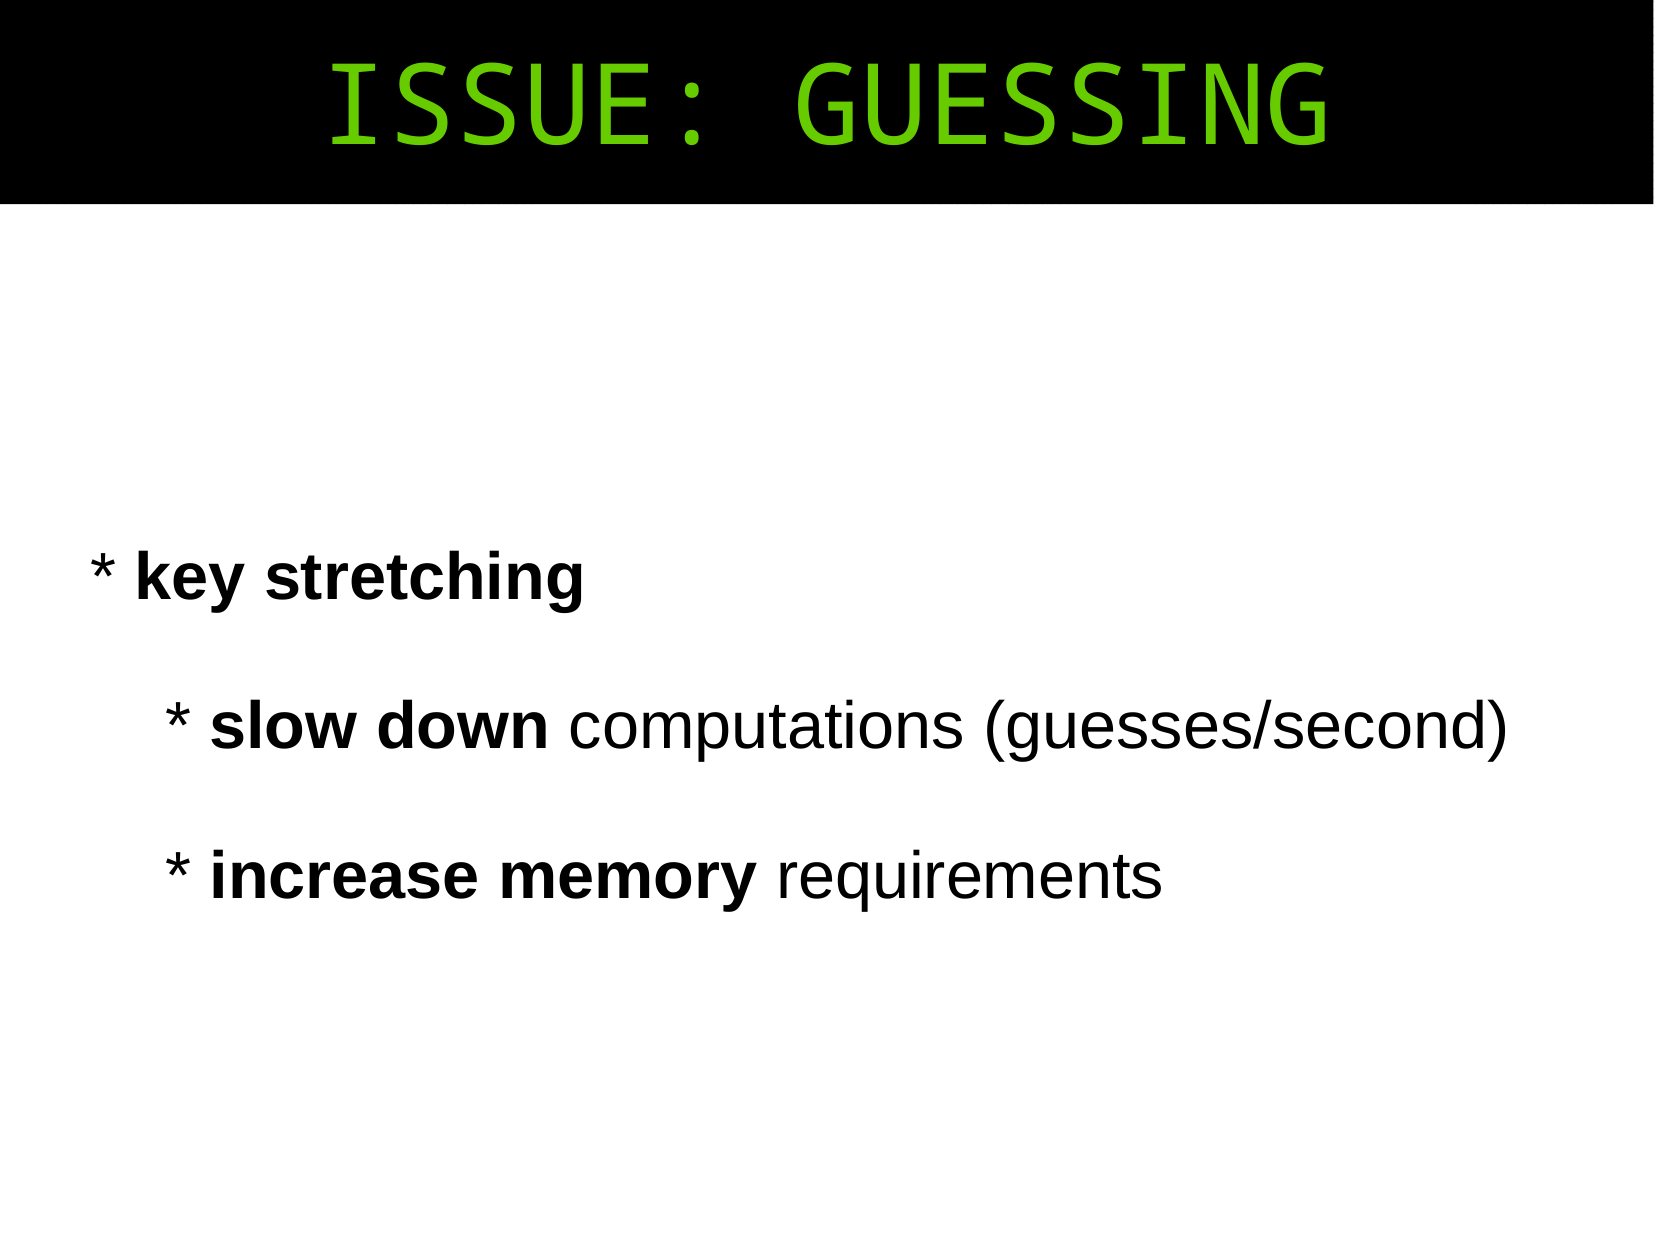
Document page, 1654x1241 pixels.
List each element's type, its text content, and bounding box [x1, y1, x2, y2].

title ISSUE: GUESSING [0, 0, 1654, 205]
subtitle * key stretching * slow down computations (guesses/second) * increase memory requirements [90, 305, 1621, 1146]
